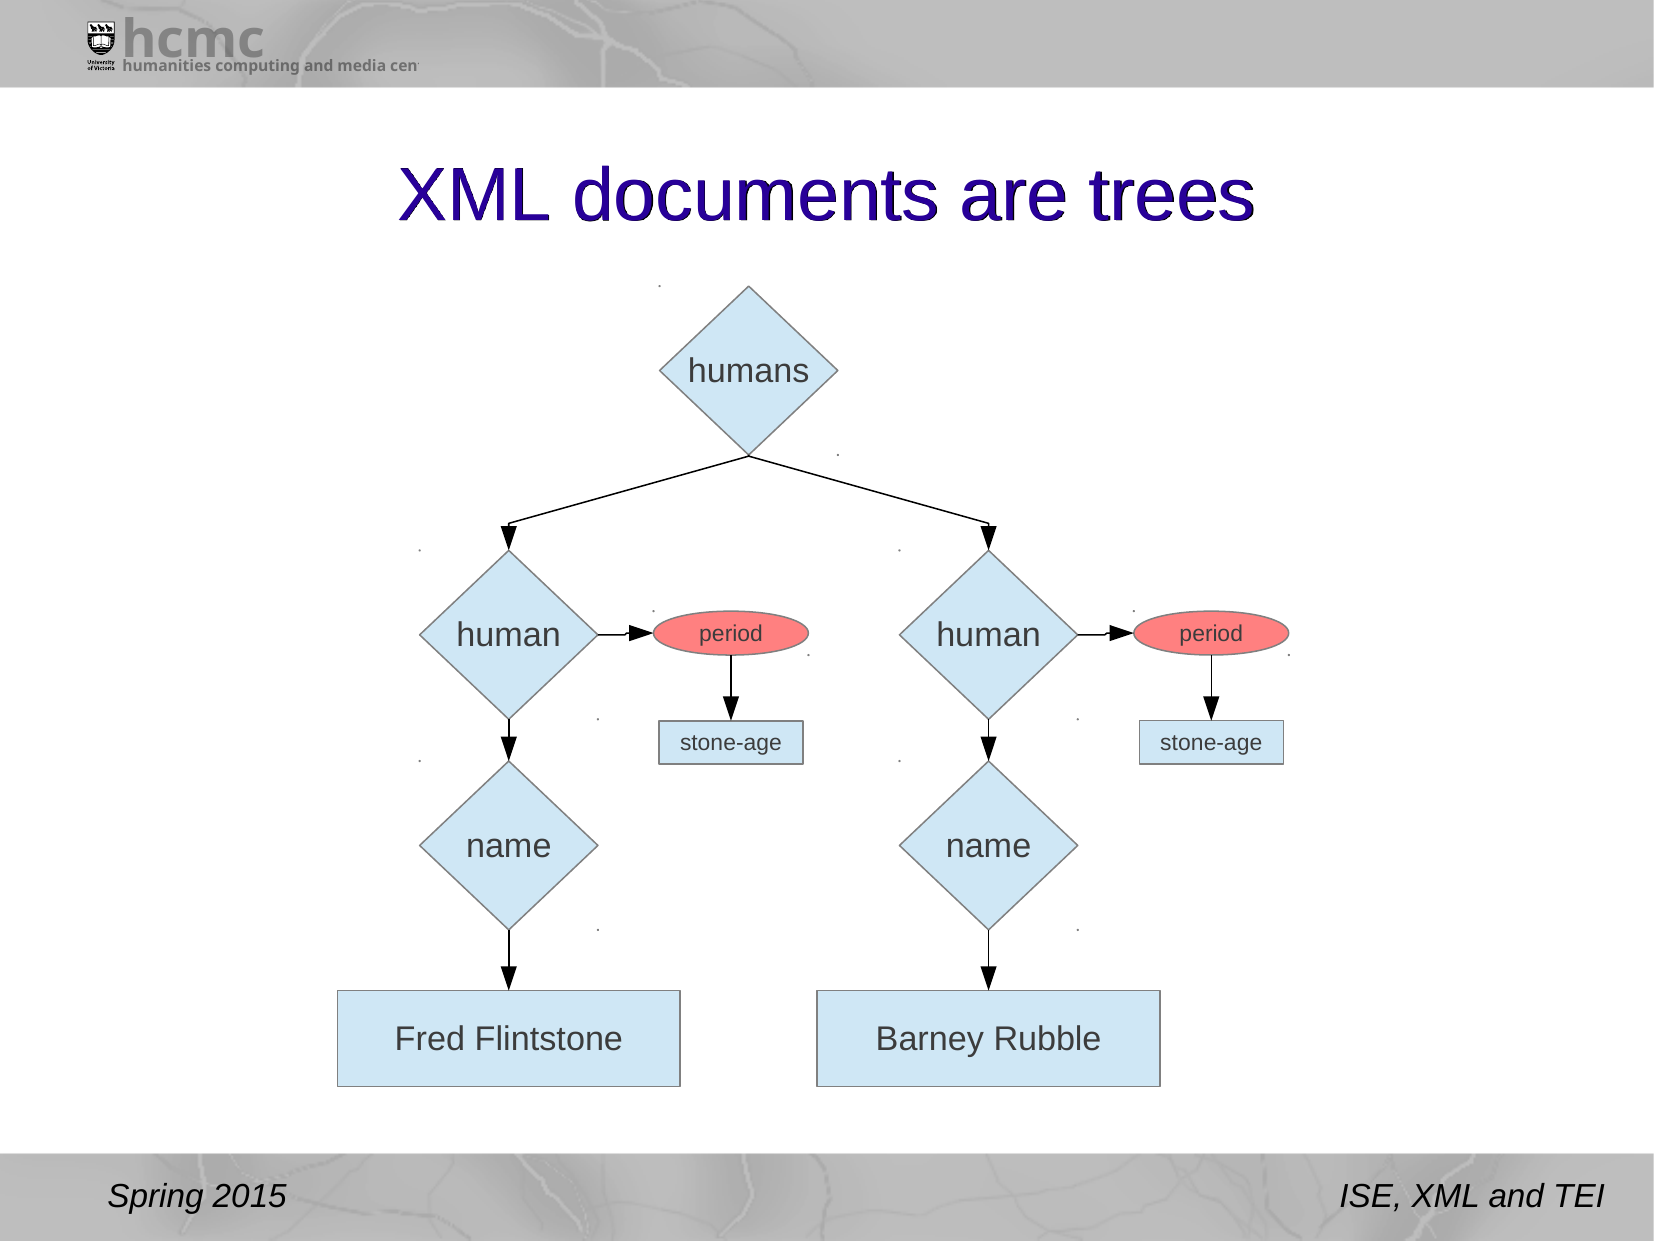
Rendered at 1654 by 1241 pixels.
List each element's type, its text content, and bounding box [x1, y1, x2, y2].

picture [0, 0, 1654, 1241]
title XML documents are trees [118, 90, 1536, 298]
